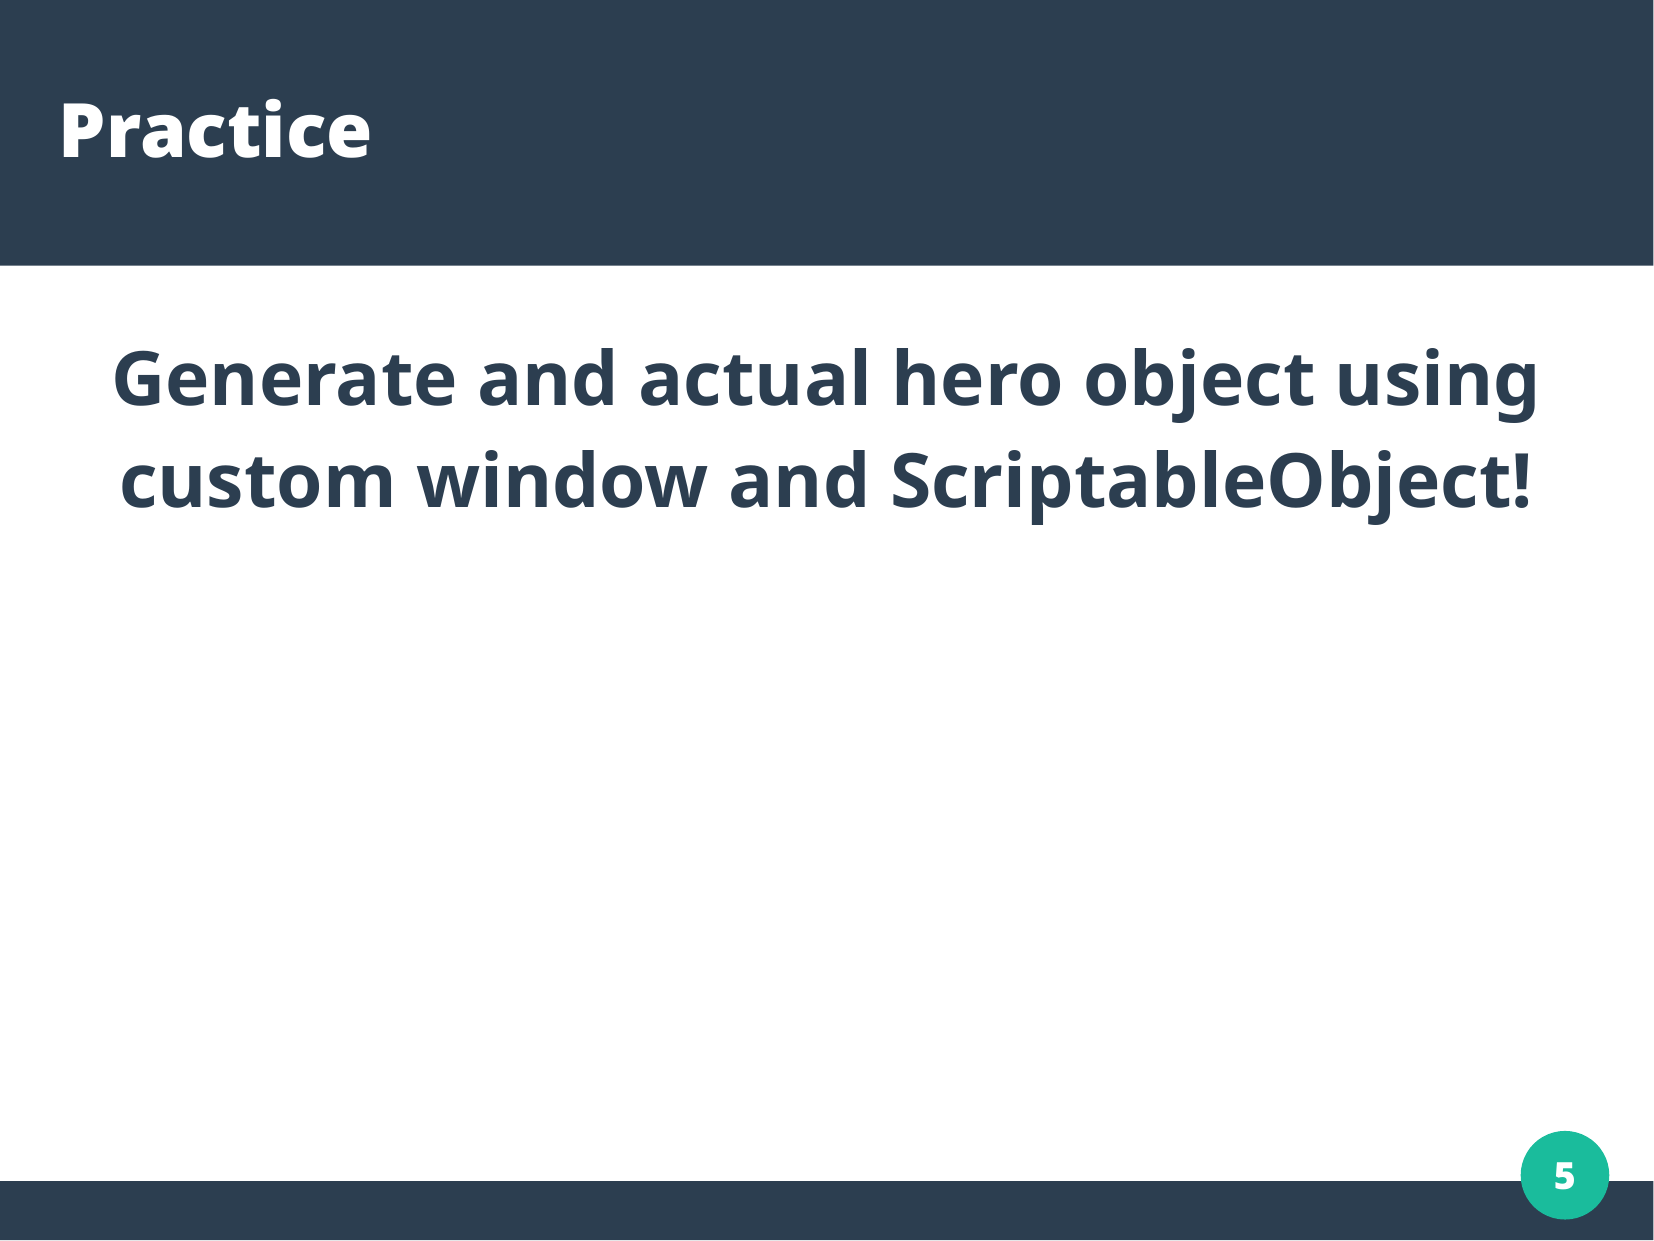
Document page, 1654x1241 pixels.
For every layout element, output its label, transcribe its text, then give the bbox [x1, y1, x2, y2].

title Practice [59, 49, 1595, 207]
list Generate and actual hero object using custom window and ScriptableObject! [59, 324, 1595, 1152]
